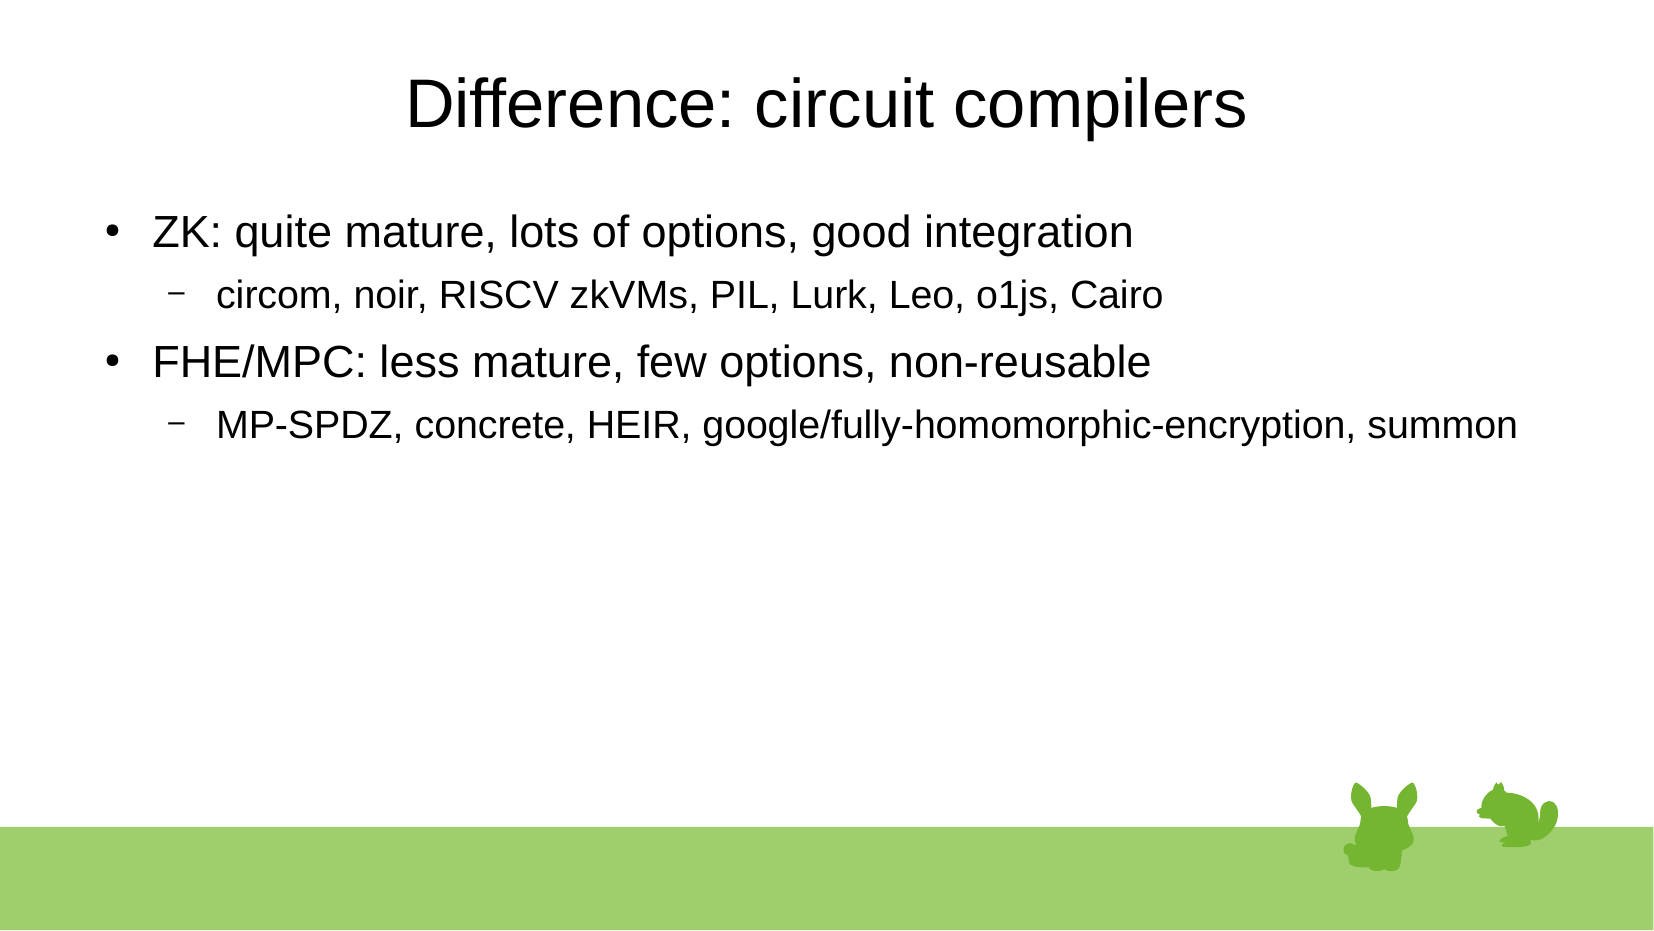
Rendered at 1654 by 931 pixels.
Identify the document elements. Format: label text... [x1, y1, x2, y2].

list ZK: quite mature, lots of options, good integration circom, noir, RISCV zkVMs, PIL, Lurk, Leo, o1js, Cairo FHE/MPC: less mature, few options, non-reusable MP-SPDZ, concrete, HEIR, google/fully-homomorphic-encryption, summon [88, 206, 1565, 451]
title Difference: circuit compilers [88, 29, 1565, 178]
